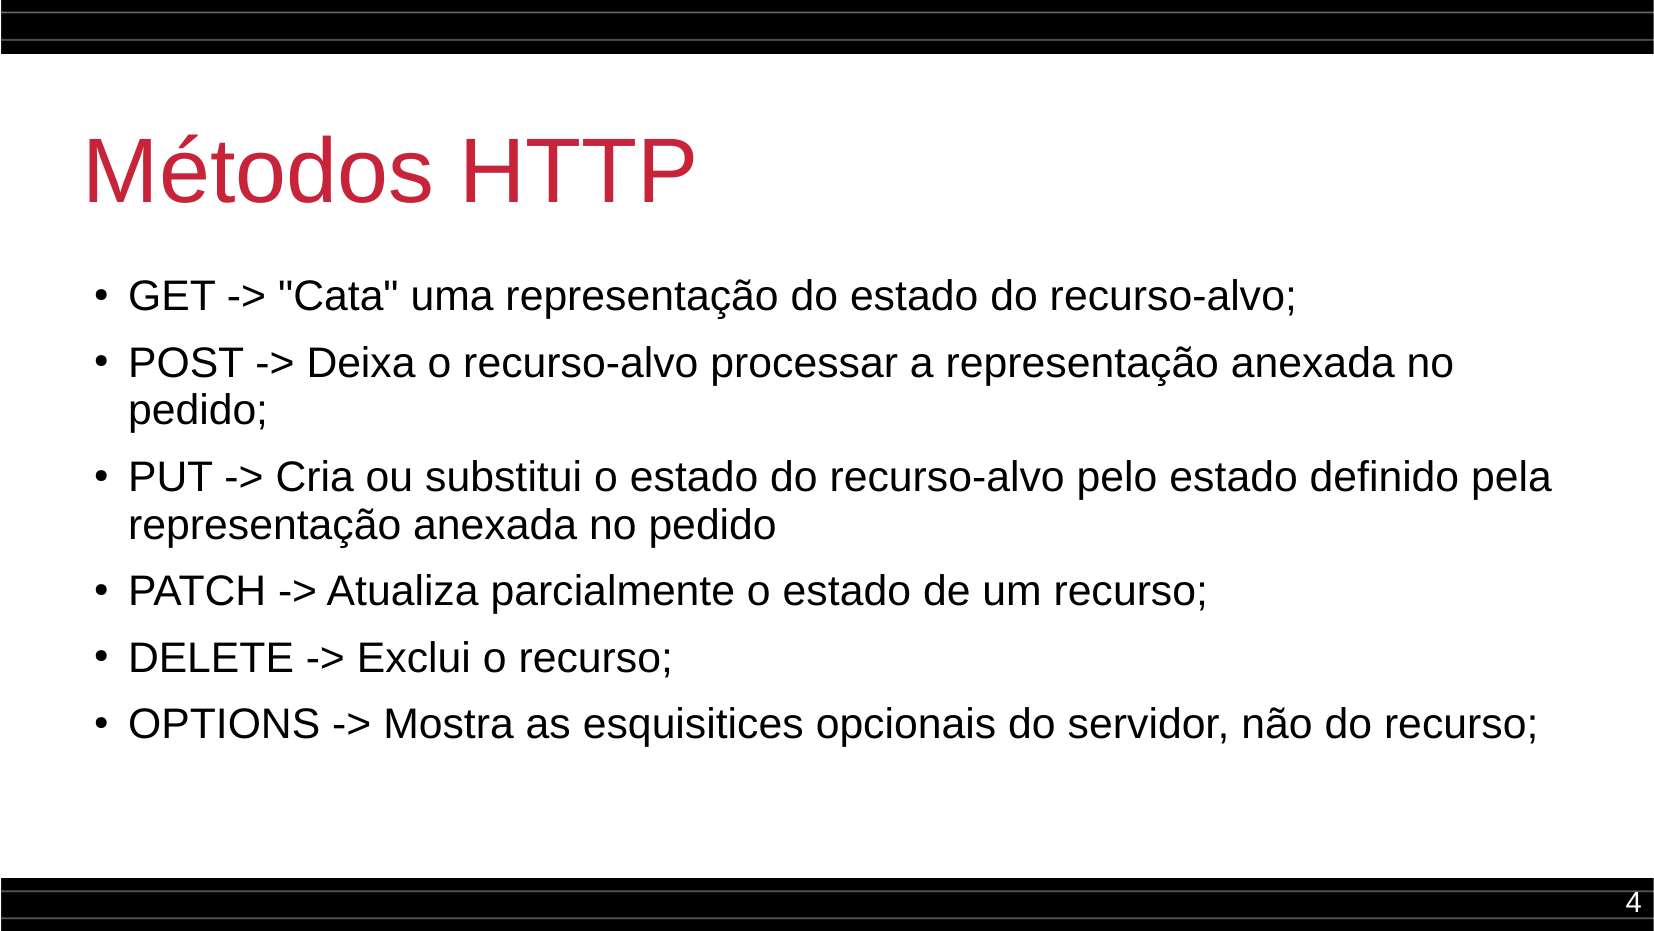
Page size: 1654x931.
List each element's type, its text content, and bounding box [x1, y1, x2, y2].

title Métodos HTTP [82, 92, 1571, 249]
picture [1, 878, 1654, 931]
list GET -> "Cata" uma representação do estado do recurso-alvo; POST -> Deixa o recurso-alvo processar a representação anexada no pedido; PUT -> Cria ou substitui o estado do recurso-alvo pelo estado definido pela representação anexada no pedido PATCH -> Atualiza parcialmente o estado de um recurso; DELETE -> Exclui o recurso; OPTIONS -> Mostra as esquisitices opcionais do servidor, não do recurso; [82, 271, 1571, 758]
picture [1, 0, 1654, 54]
